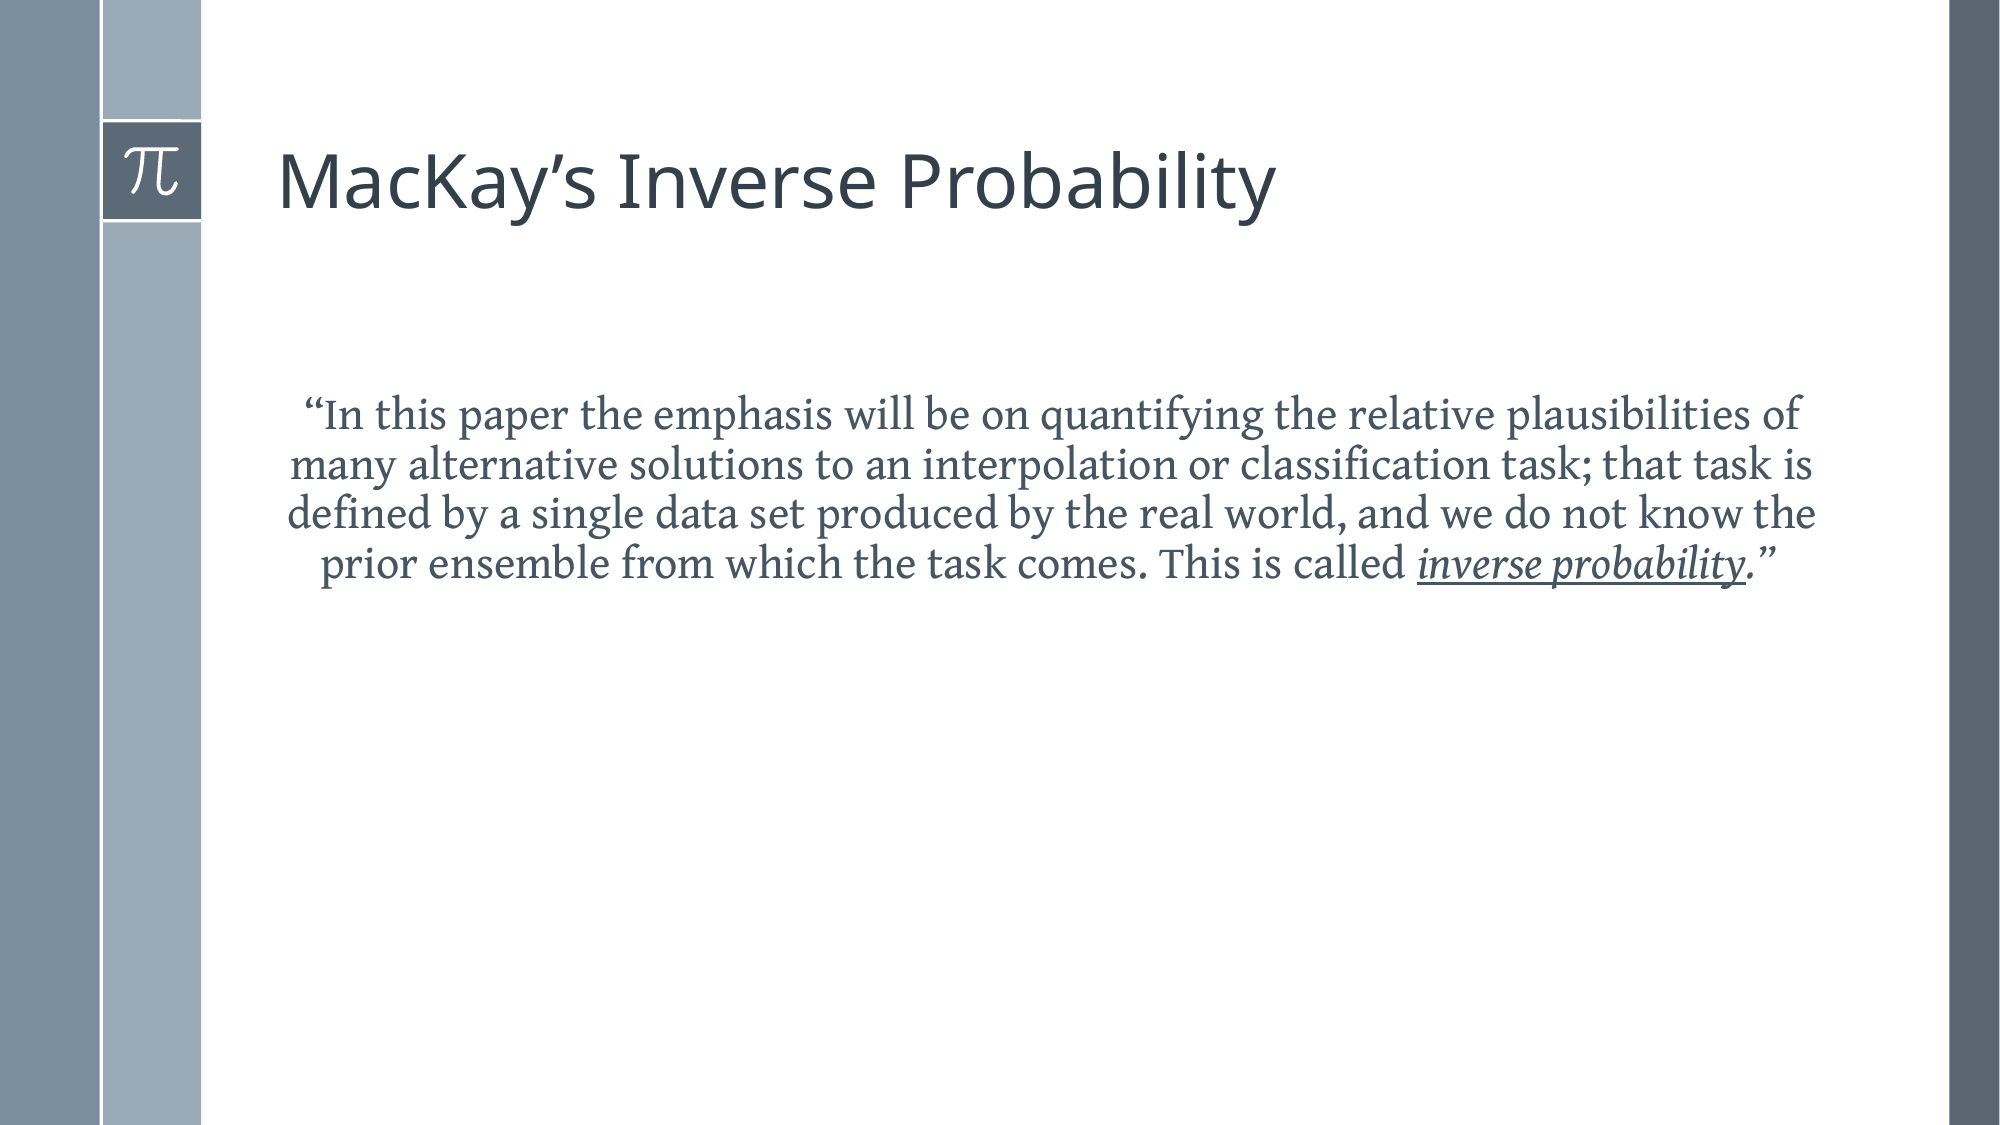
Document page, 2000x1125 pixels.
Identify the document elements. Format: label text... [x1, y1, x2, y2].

text_box MacKay’s Inverse Probability [261, 29, 1867, 233]
text_box “In this paper the emphasis will be on quantifying the relative plausibilities of many alternative solutions to an interpolation or classification task; that task is defined by a single data set produced by the real world, and we do not know the prior ensemble from which the task comes. This is called inverse probability.” [261, 262, 1845, 1013]
